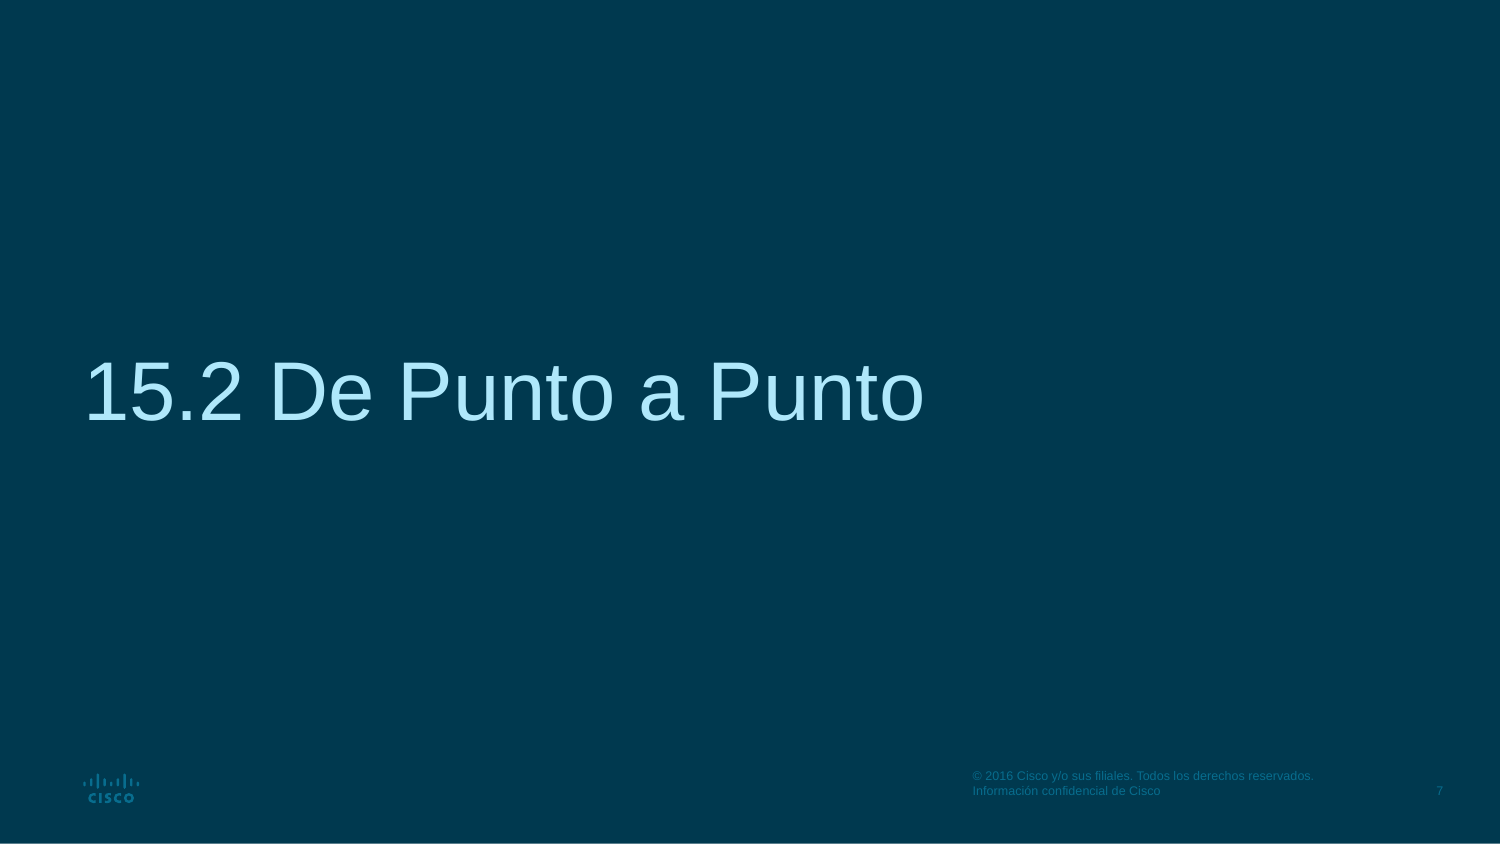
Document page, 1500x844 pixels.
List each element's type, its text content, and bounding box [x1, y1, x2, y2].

title 15.2 De Punto a Punto [68, 293, 1419, 446]
